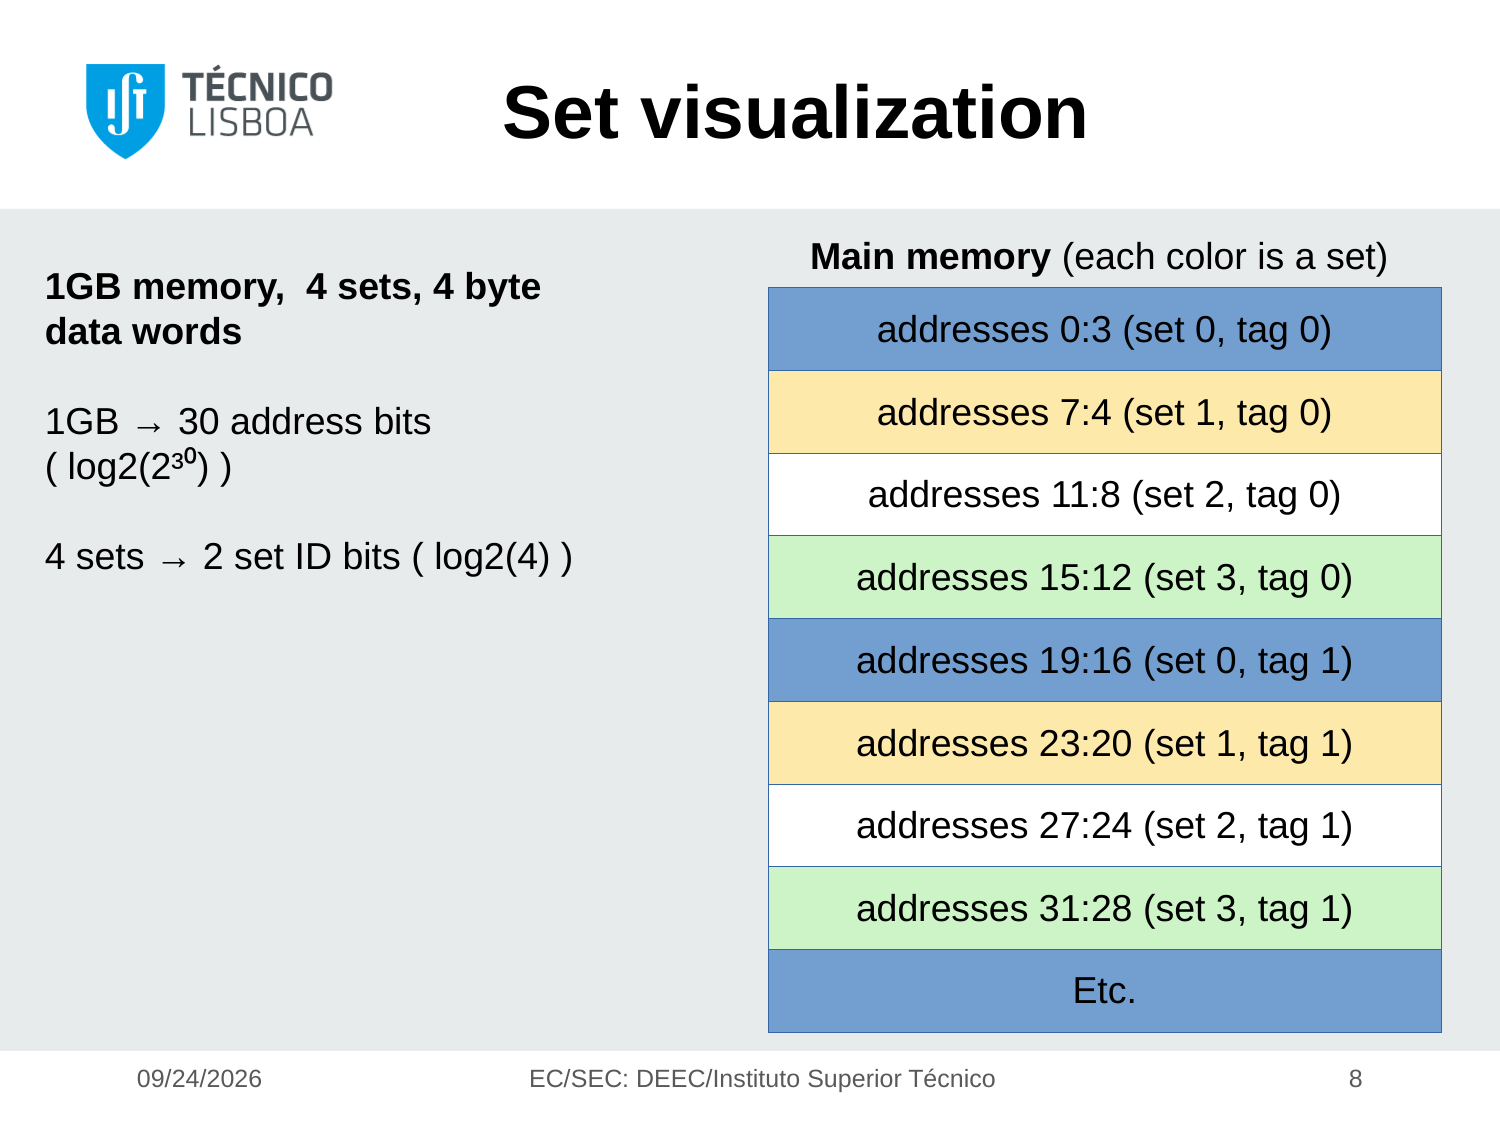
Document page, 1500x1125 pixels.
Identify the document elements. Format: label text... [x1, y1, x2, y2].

text_box addresses 11:8 (set 2, tag 0) [768, 453, 1442, 535]
text_box addresses 23:20 (set 1, tag 1) [768, 701, 1442, 784]
slide_number <number> [1077, 1052, 1378, 1103]
text_box addresses 31:28 (set 3, tag 1) [768, 866, 1442, 949]
footer EC/SEC: DEEC/Instituto Superior Técnico [512, 1052, 1021, 1103]
picture [0, 0, 1500, 1125]
text_box addresses 0:3 (set 0, tag 0) [768, 287, 1442, 370]
title Set visualization [487, 37, 1478, 180]
slide_number 12/17/2020 [121, 1052, 425, 1103]
text_box addresses 7:4 (set 1, tag 0) [768, 370, 1442, 453]
text_box addresses 19:16 (set 0, tag 1) [768, 618, 1442, 701]
text_box Main memory (each color is a set) [795, 227, 1404, 285]
text_box addresses 27:24 (set 2, tag 1) [768, 784, 1442, 866]
text_box Etc. [768, 949, 1442, 1033]
text_box 1GB memory, 4 sets, 4 byte data words 1GB → 30 address bits ( log2(2³⁰) ) 4 sets → 2 set ID bits ( log2(4) ) [30, 254, 620, 630]
text_box addresses 15:12 (set 3, tag 0) [768, 535, 1442, 618]
